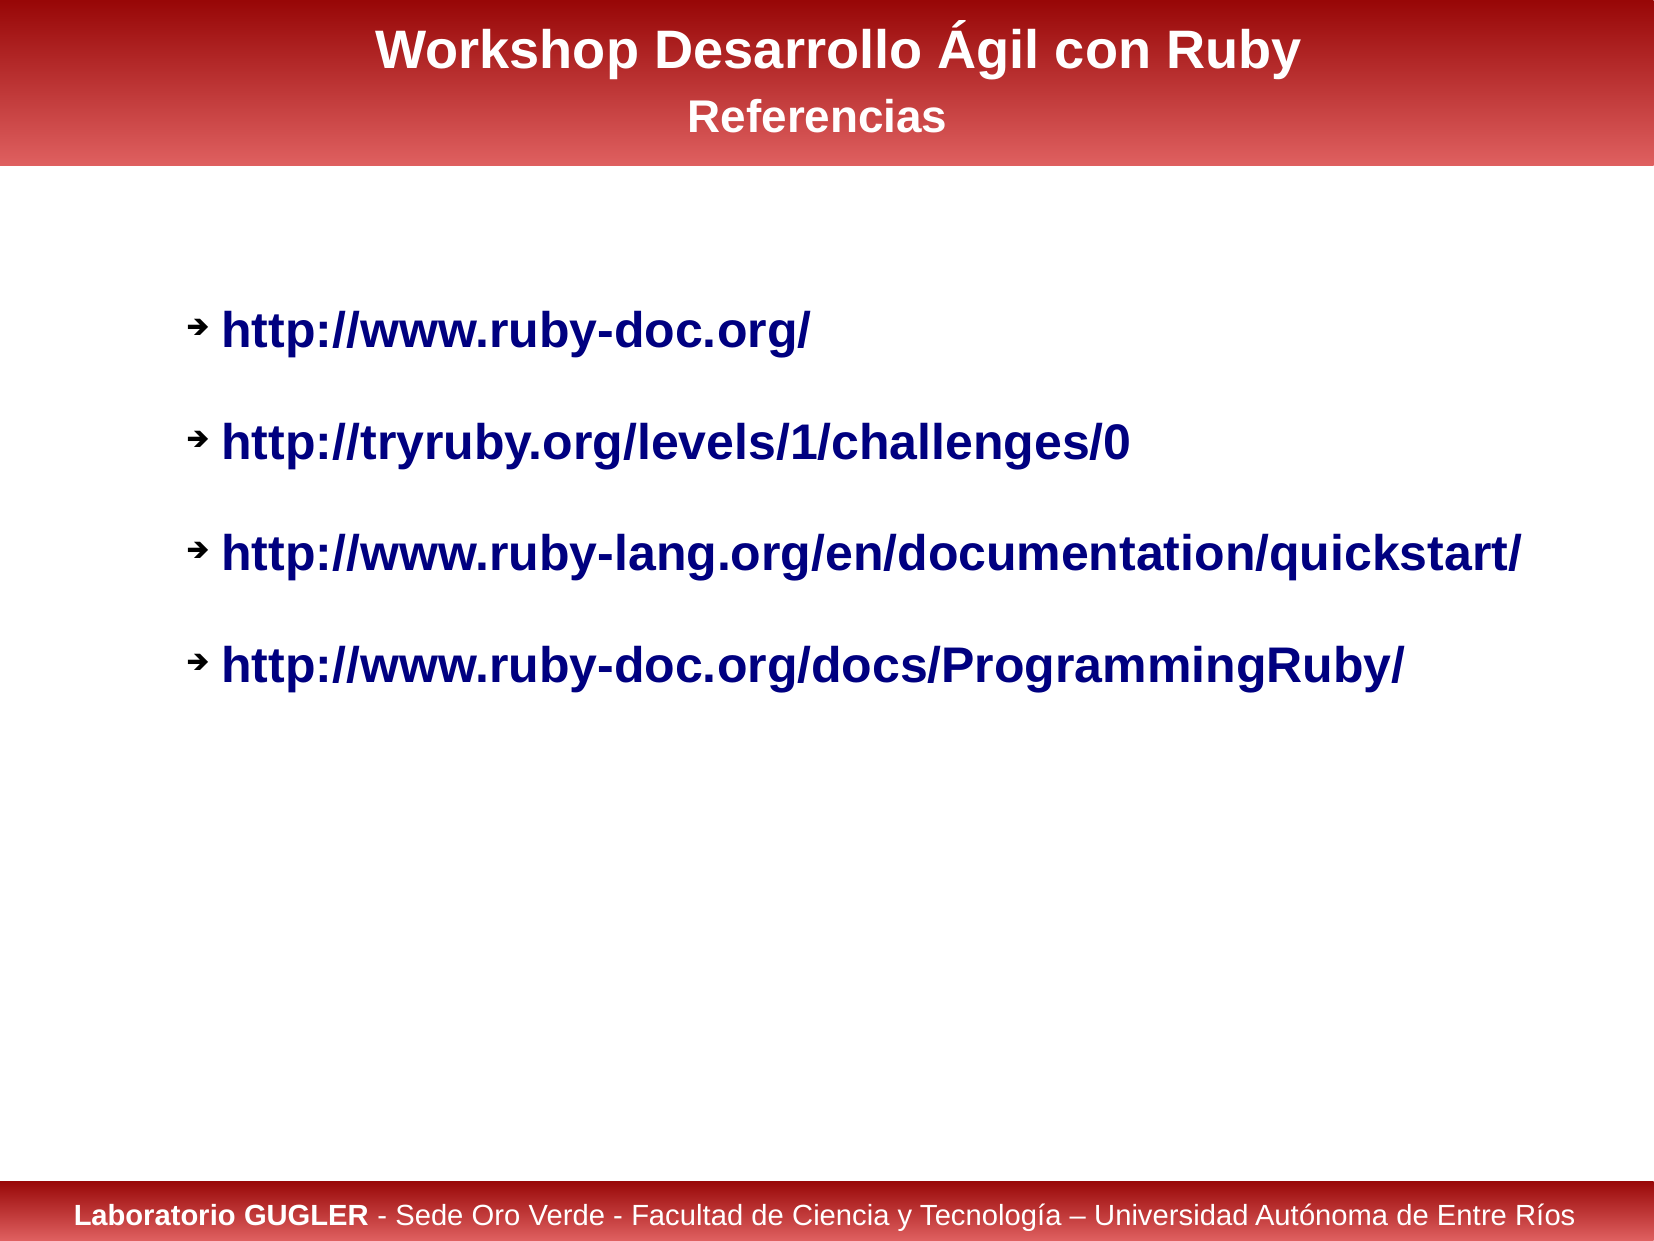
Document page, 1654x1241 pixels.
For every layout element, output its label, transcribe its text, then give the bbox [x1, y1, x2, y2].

text_box Workshop Desarrollo Ágil con Ruby [360, 11, 1341, 88]
text_box Laboratorio GUGLER - Sede Oro Verde - Facultad de Ciencia y Tecnología – Universidad Autónoma de Entre Ríos [59, 1191, 1595, 1240]
text_box http://www.ruby-doc.org/ http://tryruby.org/levels/1/challenges/0 http://www.ruby-lang.org/en/documentation/quickstart/ http://www.ruby-doc.org/docs/ProgrammingRuby/ [171, 295, 1539, 757]
text_box [0, 1181, 1654, 1241]
text_box Referencias [673, 83, 993, 150]
text_box [0, 0, 1654, 166]
